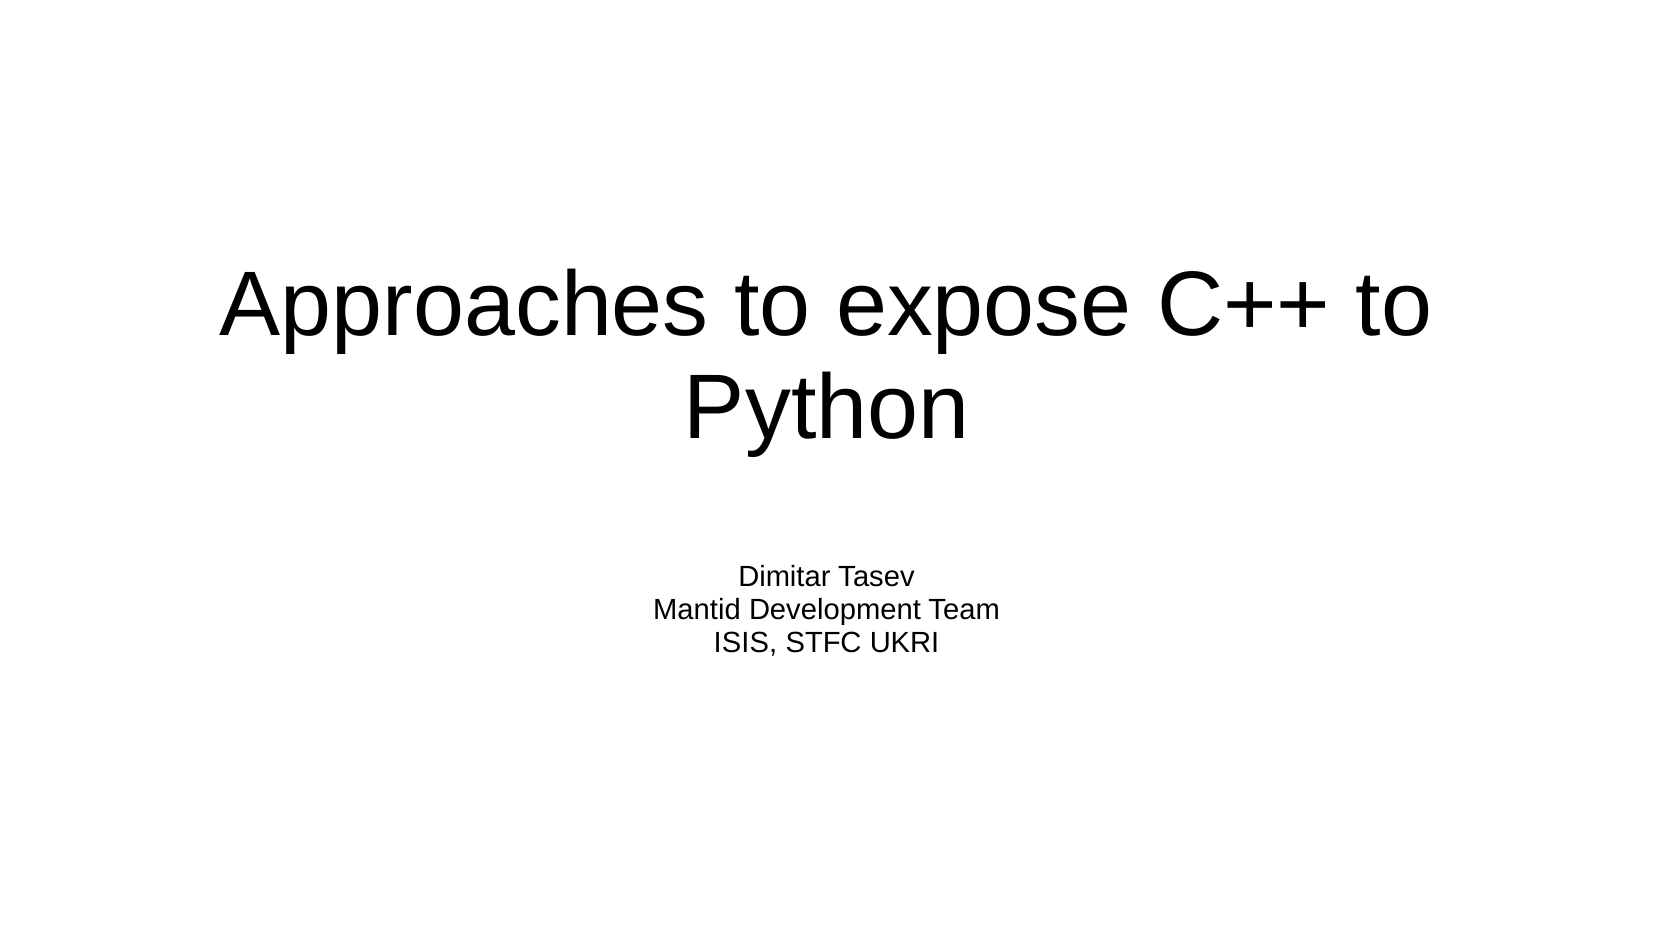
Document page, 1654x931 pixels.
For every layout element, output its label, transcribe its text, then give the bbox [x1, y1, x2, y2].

title Approaches to expose C++ to Python Dimitar Tasev Mantid Development Team ISIS, STFC UKRI [82, 37, 1571, 875]
